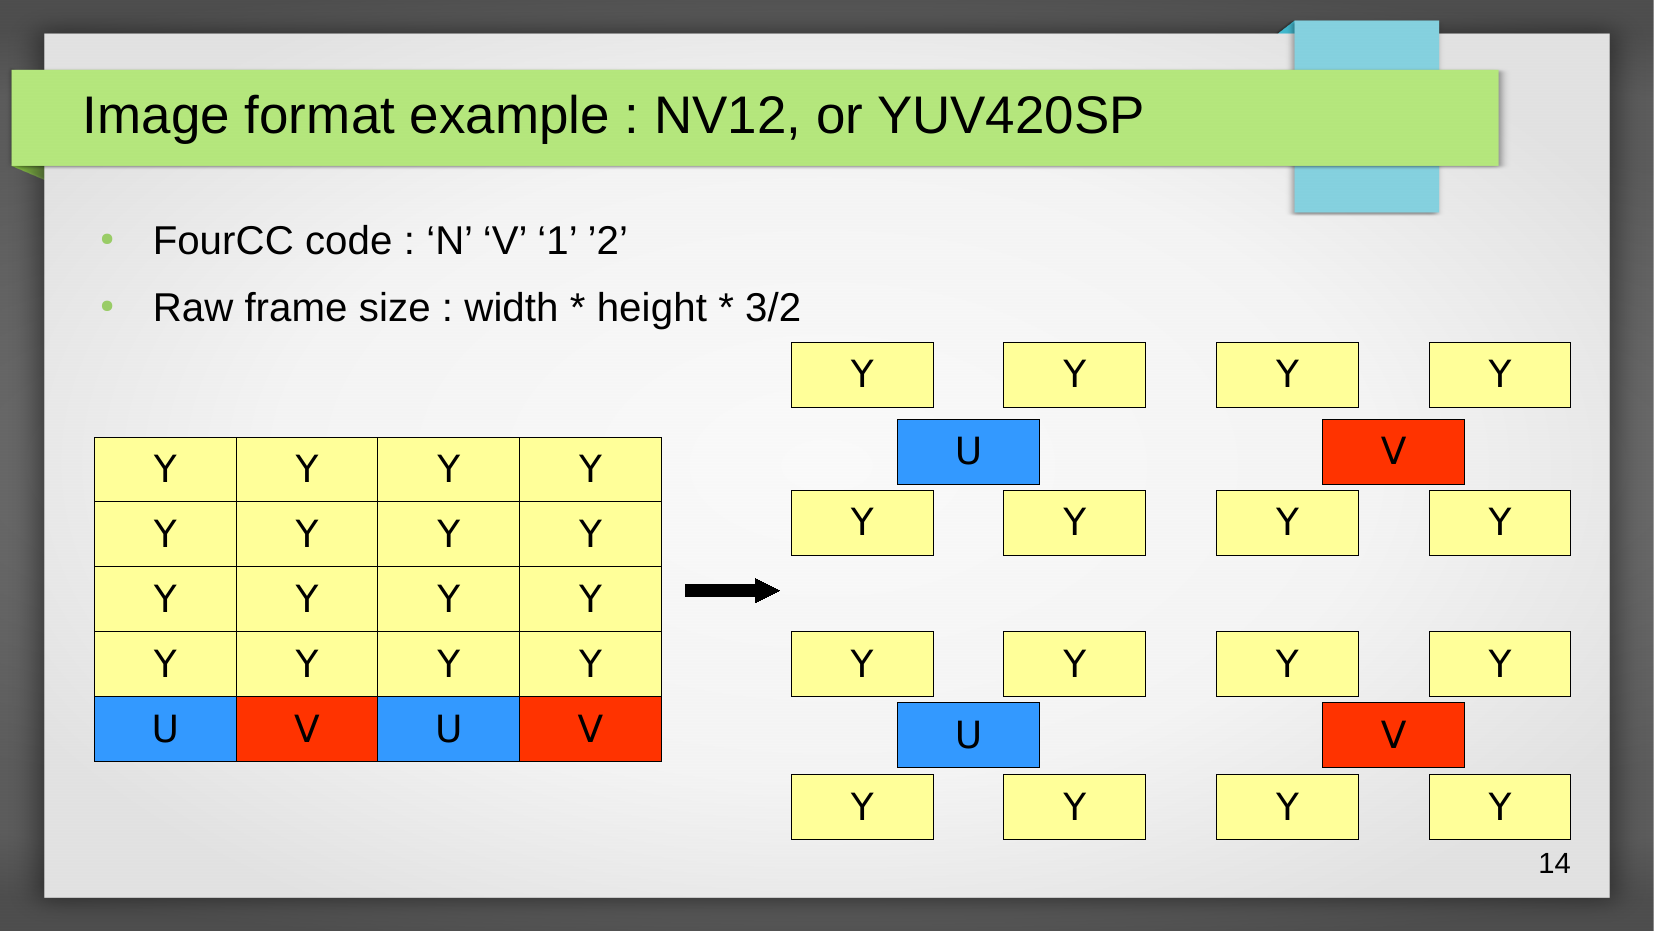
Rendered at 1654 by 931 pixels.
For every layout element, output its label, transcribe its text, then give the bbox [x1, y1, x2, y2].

text_box U [897, 702, 1040, 768]
text_box Y [1216, 631, 1359, 697]
text_box Y [1216, 342, 1359, 408]
text_box Y [519, 631, 662, 697]
text_box Y [519, 437, 662, 502]
text_box Y [791, 774, 934, 840]
text_box V [1322, 702, 1465, 768]
text_box Y [1003, 342, 1146, 408]
text_box [685, 578, 780, 603]
text_box Y [94, 631, 236, 697]
text_box V [519, 697, 662, 762]
text_box Y [94, 437, 236, 502]
text_box Y [94, 502, 236, 566]
text_box Y [519, 566, 662, 631]
text_box U [377, 697, 519, 762]
text_box V [1322, 419, 1465, 485]
text_box Y [791, 342, 934, 408]
text_box Y [791, 490, 934, 556]
text_box Y [236, 502, 377, 566]
picture [0, 0, 1654, 931]
text_box U [897, 419, 1040, 485]
list FourCC code : ‘N’ ‘V’ ‘1’ ’2’ Raw frame size : width * height * 3/2 [82, 217, 1571, 331]
text_box Y [1216, 490, 1359, 556]
text_box Y [377, 631, 519, 697]
text_box V [236, 697, 377, 762]
title Image format example : NV12, or YUV420SP [82, 70, 1264, 160]
text_box Y [791, 631, 934, 697]
text_box Y [236, 437, 377, 502]
text_box Y [1429, 490, 1571, 556]
text_box Y [1429, 342, 1571, 408]
text_box Y [1003, 631, 1146, 697]
text_box U [94, 697, 236, 762]
text_box Y [377, 566, 519, 631]
text_box Y [377, 502, 519, 566]
text_box Y [377, 437, 519, 502]
text_box Y [1429, 631, 1571, 697]
text_box Y [1003, 490, 1146, 556]
text_box Y [519, 502, 662, 566]
text_box Y [1429, 774, 1571, 840]
text_box Y [236, 566, 377, 631]
text_box Y [1003, 774, 1146, 840]
text_box Y [1216, 774, 1359, 840]
text_box Y [94, 566, 236, 631]
text_box Y [236, 631, 377, 697]
